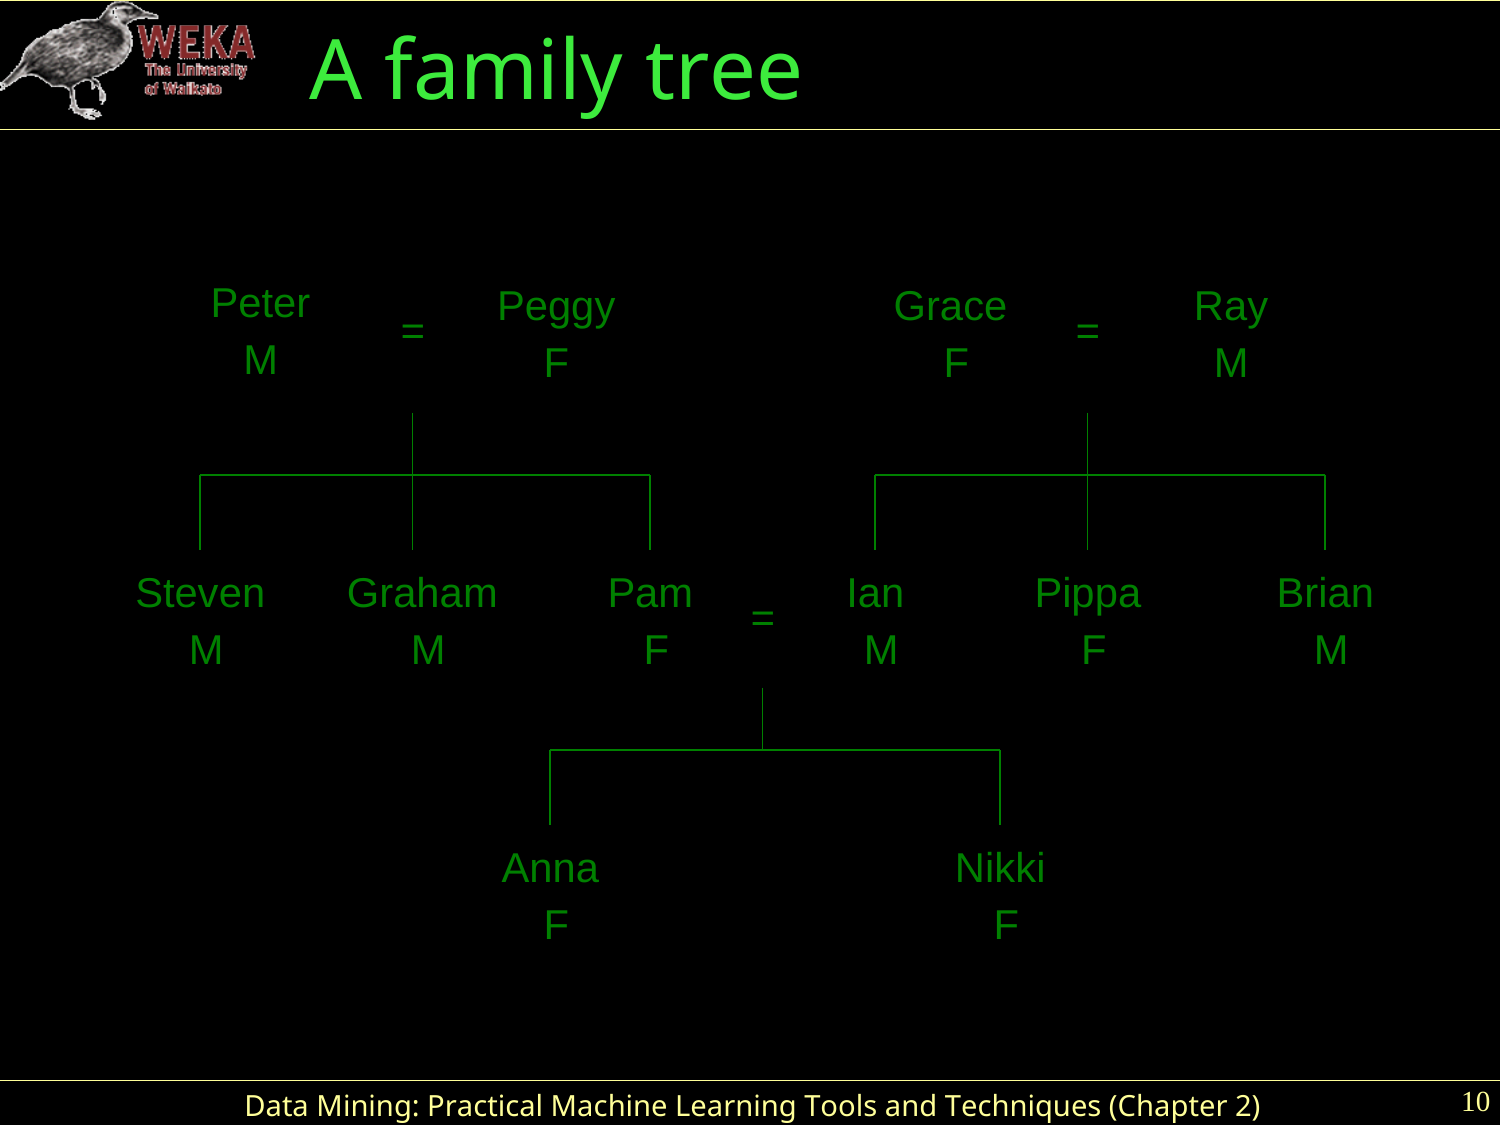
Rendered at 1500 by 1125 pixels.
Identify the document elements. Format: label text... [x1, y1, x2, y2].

title A family tree [295, 0, 1500, 148]
text_box Pam F [562, 562, 750, 688]
text_box Pippa F [999, 562, 1188, 688]
text_box Grace F [862, 275, 1050, 400]
text_box Peter M [166, 272, 355, 398]
text_box Steven M [112, 562, 300, 688]
text_box Anna F [462, 837, 650, 963]
text_box Brian M [1237, 562, 1425, 688]
text_box Peggy F [462, 275, 651, 400]
text_box = [1037, 299, 1138, 364]
text_box Nikki F [912, 837, 1100, 963]
picture [0, 1, 266, 129]
text_box = [712, 587, 813, 652]
text_box = [362, 299, 462, 364]
text_box Ray M [1137, 275, 1325, 400]
text_box Graham M [324, 562, 532, 688]
text_box Ian M [787, 562, 975, 688]
